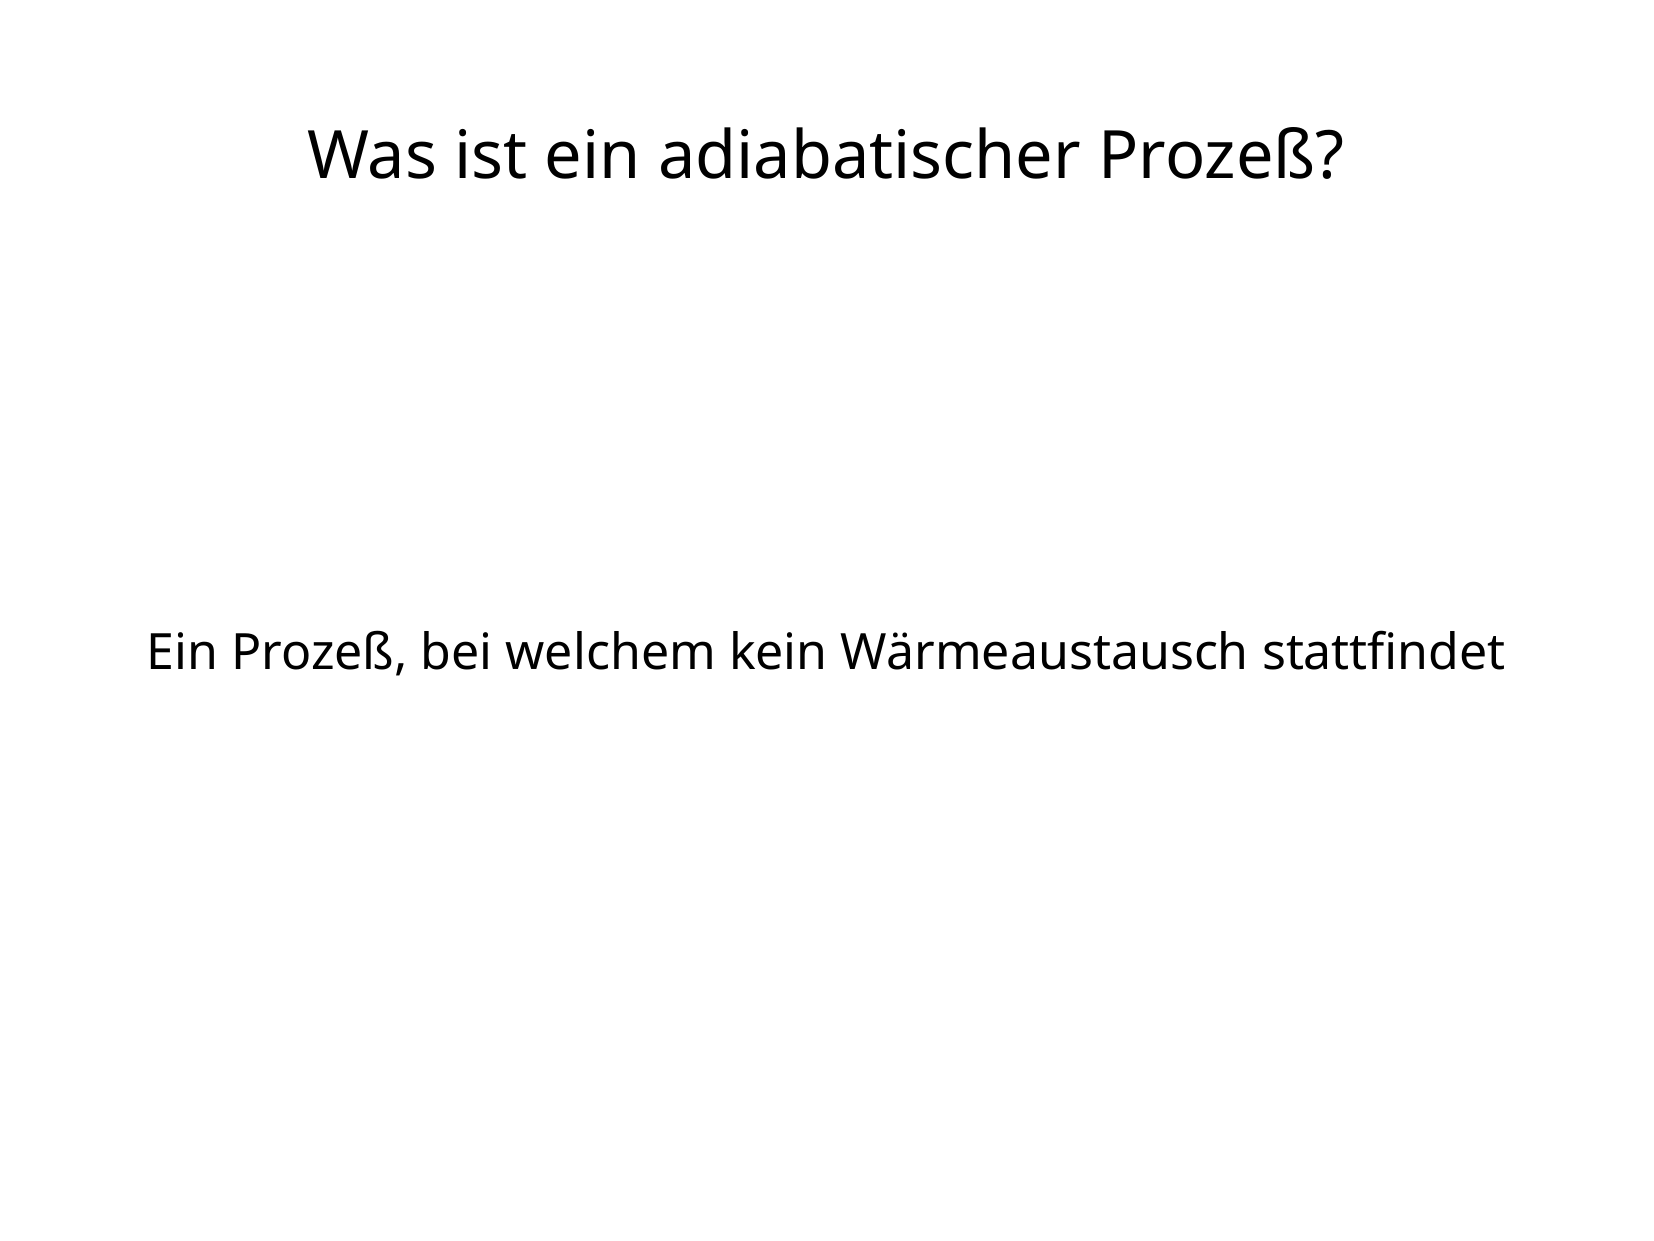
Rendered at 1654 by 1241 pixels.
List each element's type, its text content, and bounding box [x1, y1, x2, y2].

subtitle Ein Prozeß, bei welchem kein Wärmeaustausch stattfindet [82, 290, 1571, 1010]
title Was ist ein adiabatischer Prozeß? [82, 49, 1571, 257]
